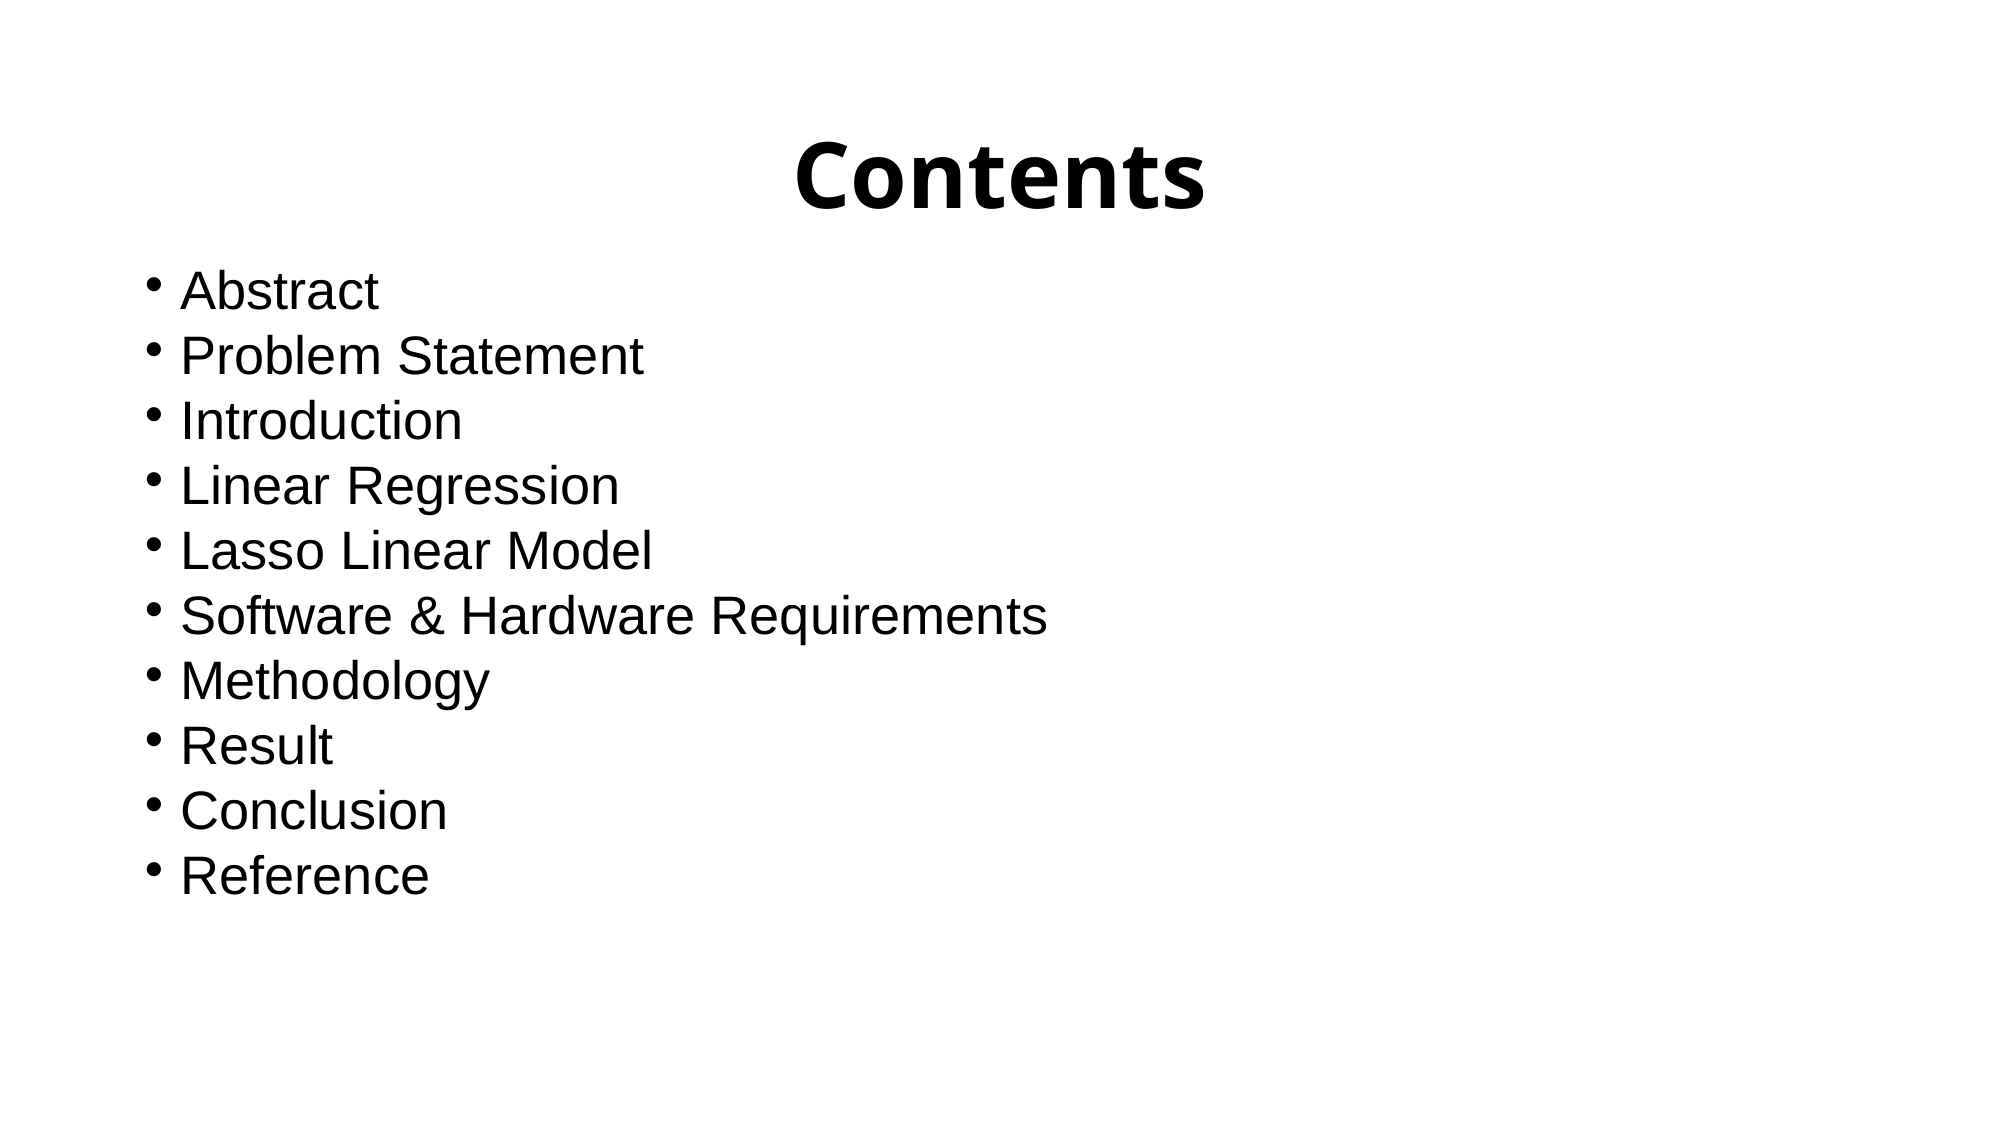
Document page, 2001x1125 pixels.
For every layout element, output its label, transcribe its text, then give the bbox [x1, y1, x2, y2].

text_box Contents [137, 63, 1863, 247]
text_box Abstract Problem Statement Introduction Linear Regression Lasso Linear Model Software & Hardware Requirements Methodology Result Conclusion Reference [129, 247, 1902, 868]
